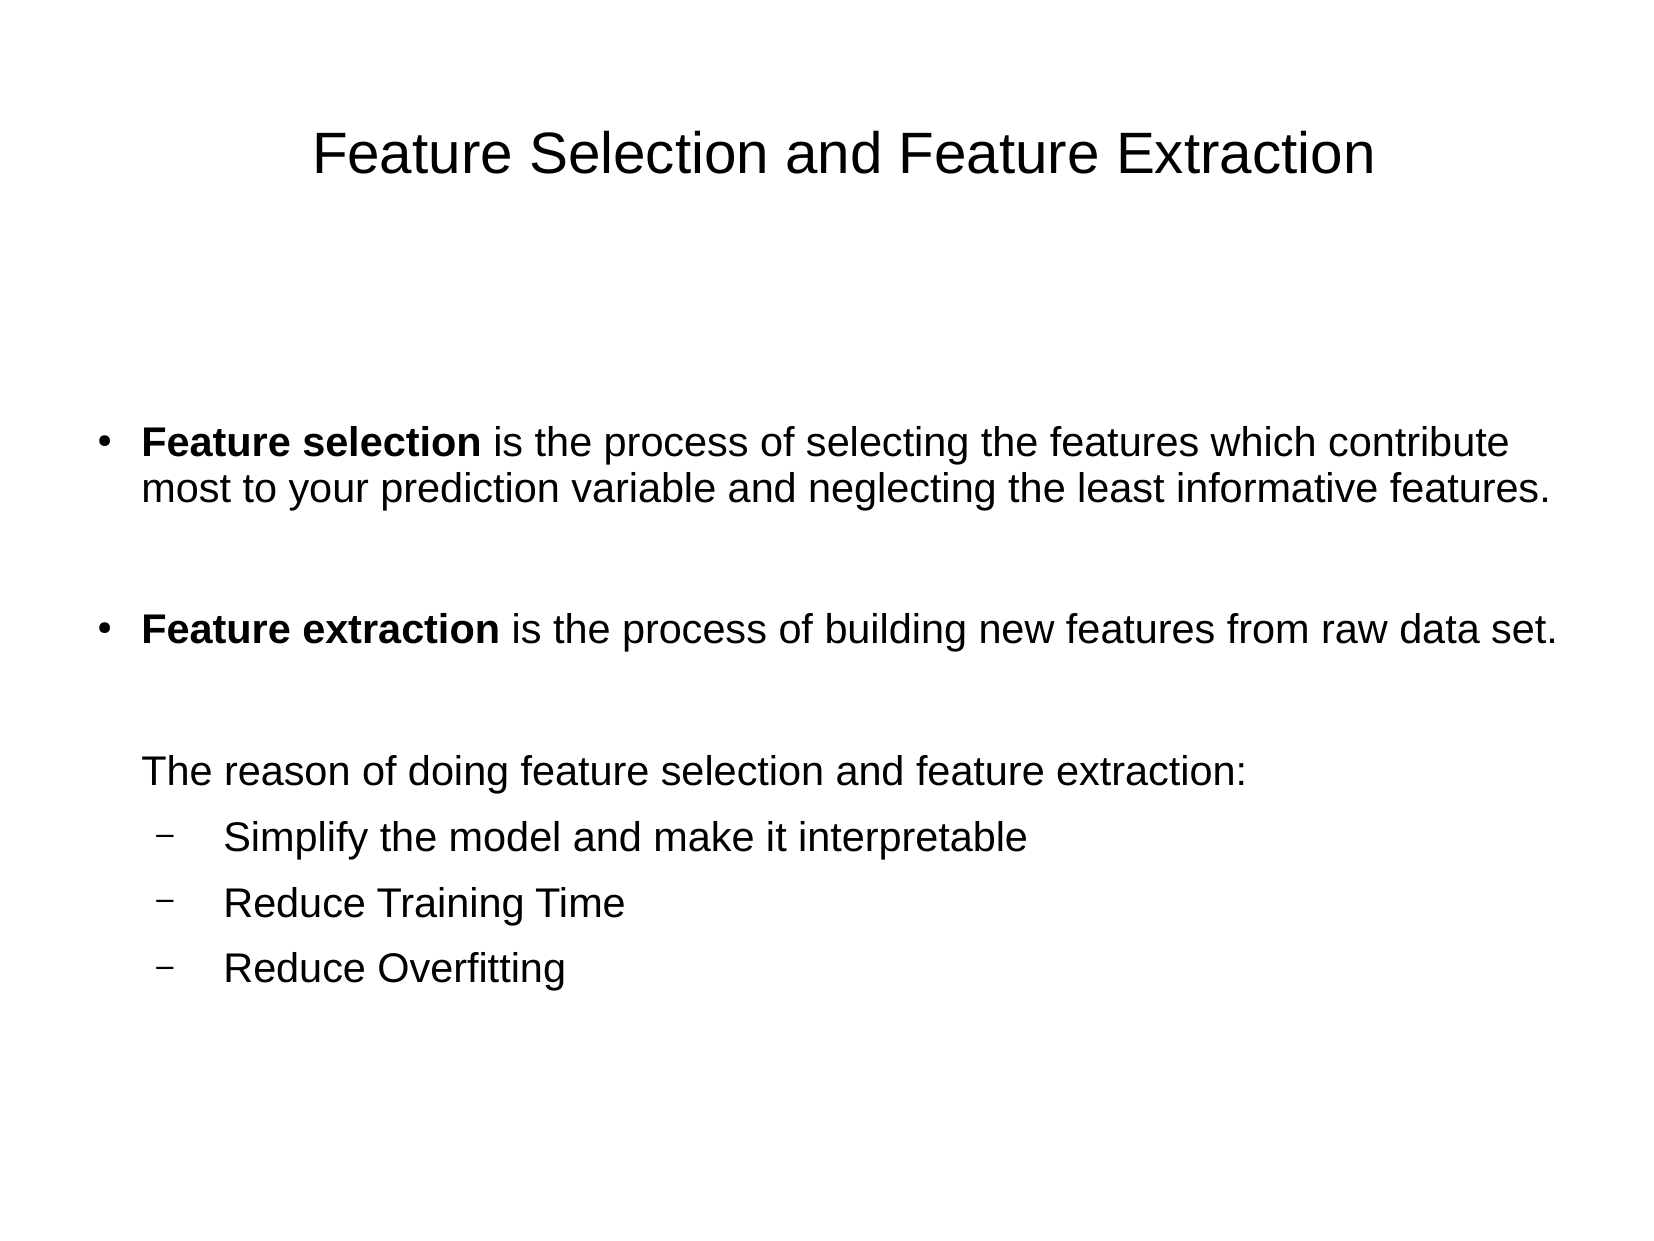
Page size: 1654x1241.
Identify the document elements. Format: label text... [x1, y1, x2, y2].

list Feature selection is the process of selecting the features which contribute most to your prediction variable and neglecting the least informative features. Feature extraction is the process of building new features from raw data set. The reason of doing feature selection and feature extraction: Simplify the model and make it interpretable Reduce Training Time Reduce Overfitting [82, 332, 1571, 1052]
title Feature Selection and Feature Extraction [82, 49, 1571, 257]
